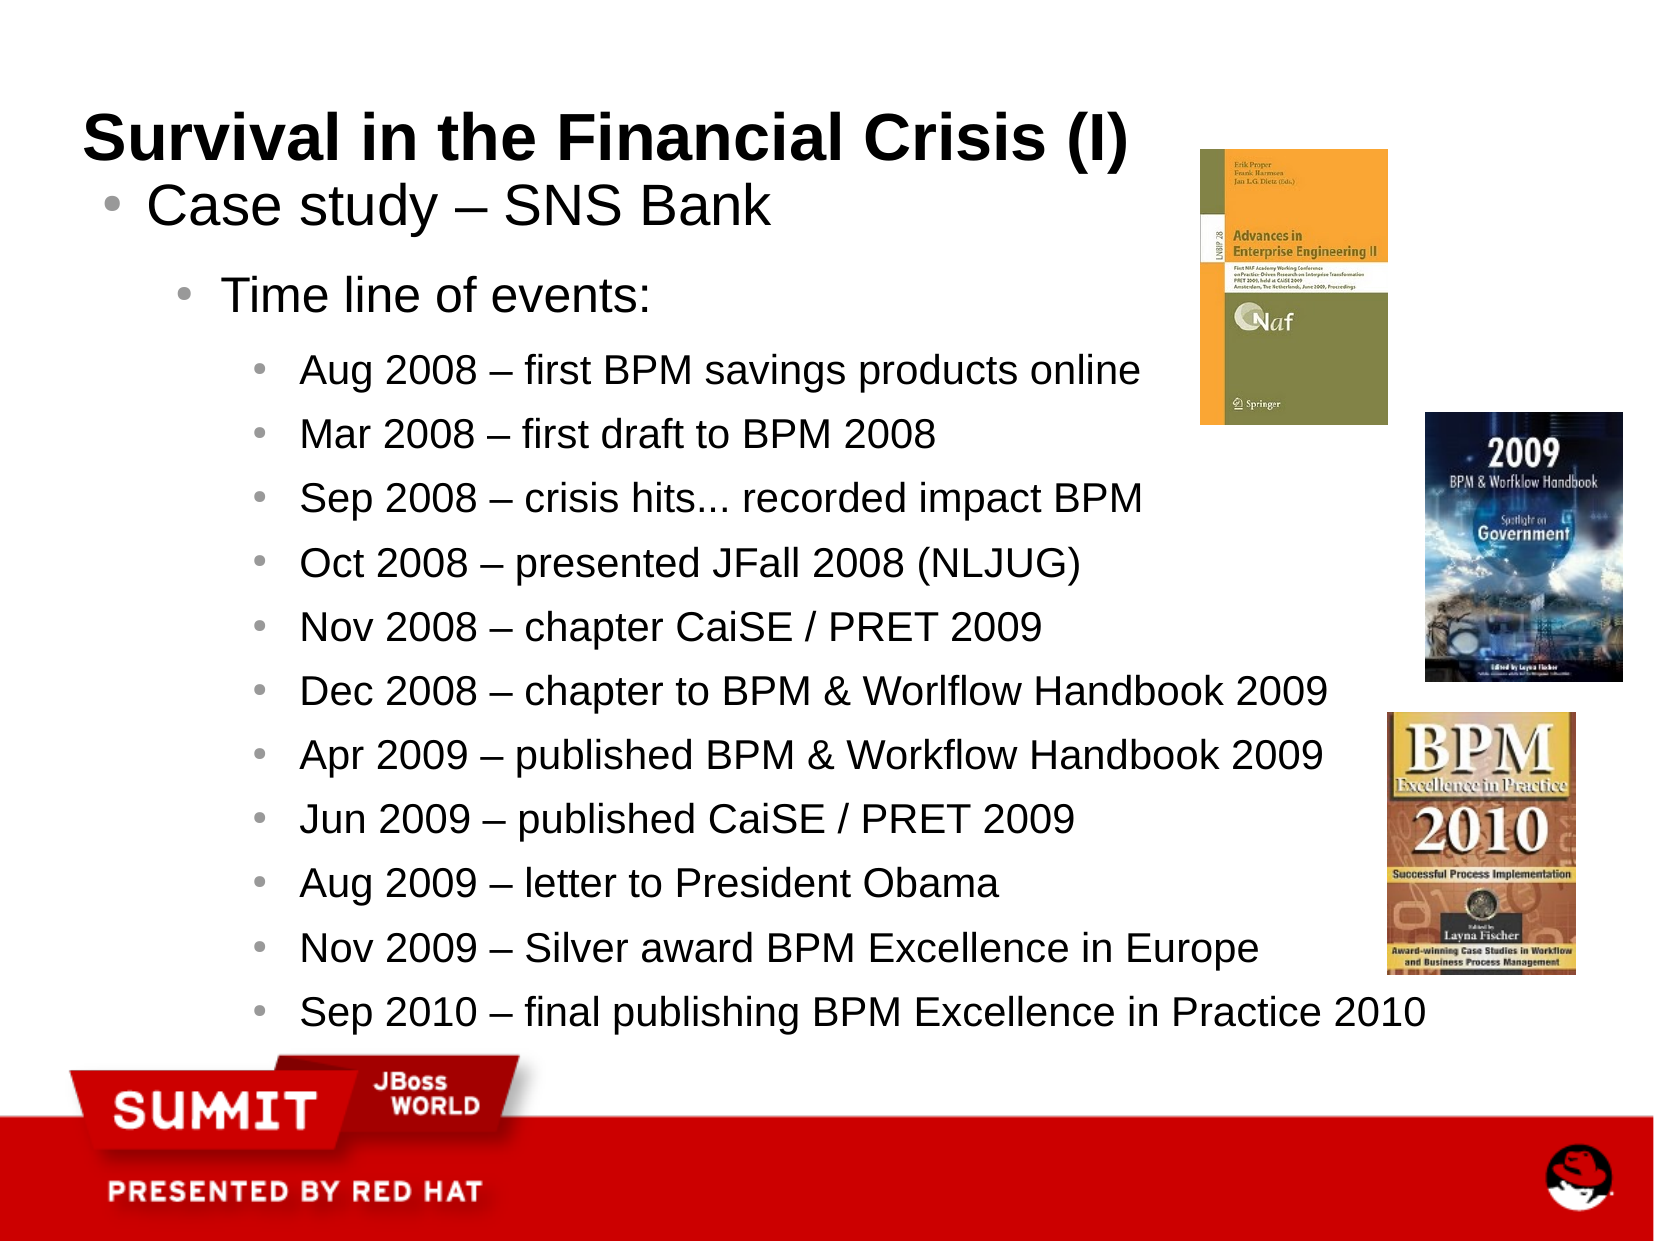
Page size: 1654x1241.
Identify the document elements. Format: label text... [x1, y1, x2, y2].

picture [0, 1043, 1654, 1241]
picture [1387, 712, 1576, 976]
picture [1200, 149, 1388, 425]
list Case study – SNS Bank Time line of events: Aug 2008 – first BPM savings products online Mar 2008 – first draft to BPM 2008 Sep 2008 – crisis hits... recorded impact BPM Oct 2008 – presented JFall 2008 (NLJUG) Nov 2008 – chapter CaiSE / PRET 2009 Dec 2008 – chapter to BPM & Worlflow Handbook 2009 Apr 2009 – published BPM & Workflow Handbook 2009 Jun 2009 – published CaiSE / PRET 2009 Aug 2009 – letter to President Obama Nov 2009 – Silver award BPM Excellence in Europe Sep 2010 – final publishing BPM Excellence in Practice 2010 [86, 138, 1576, 1036]
picture [1425, 412, 1623, 682]
title Survival in the Financial Crisis (I) [82, 43, 1571, 231]
